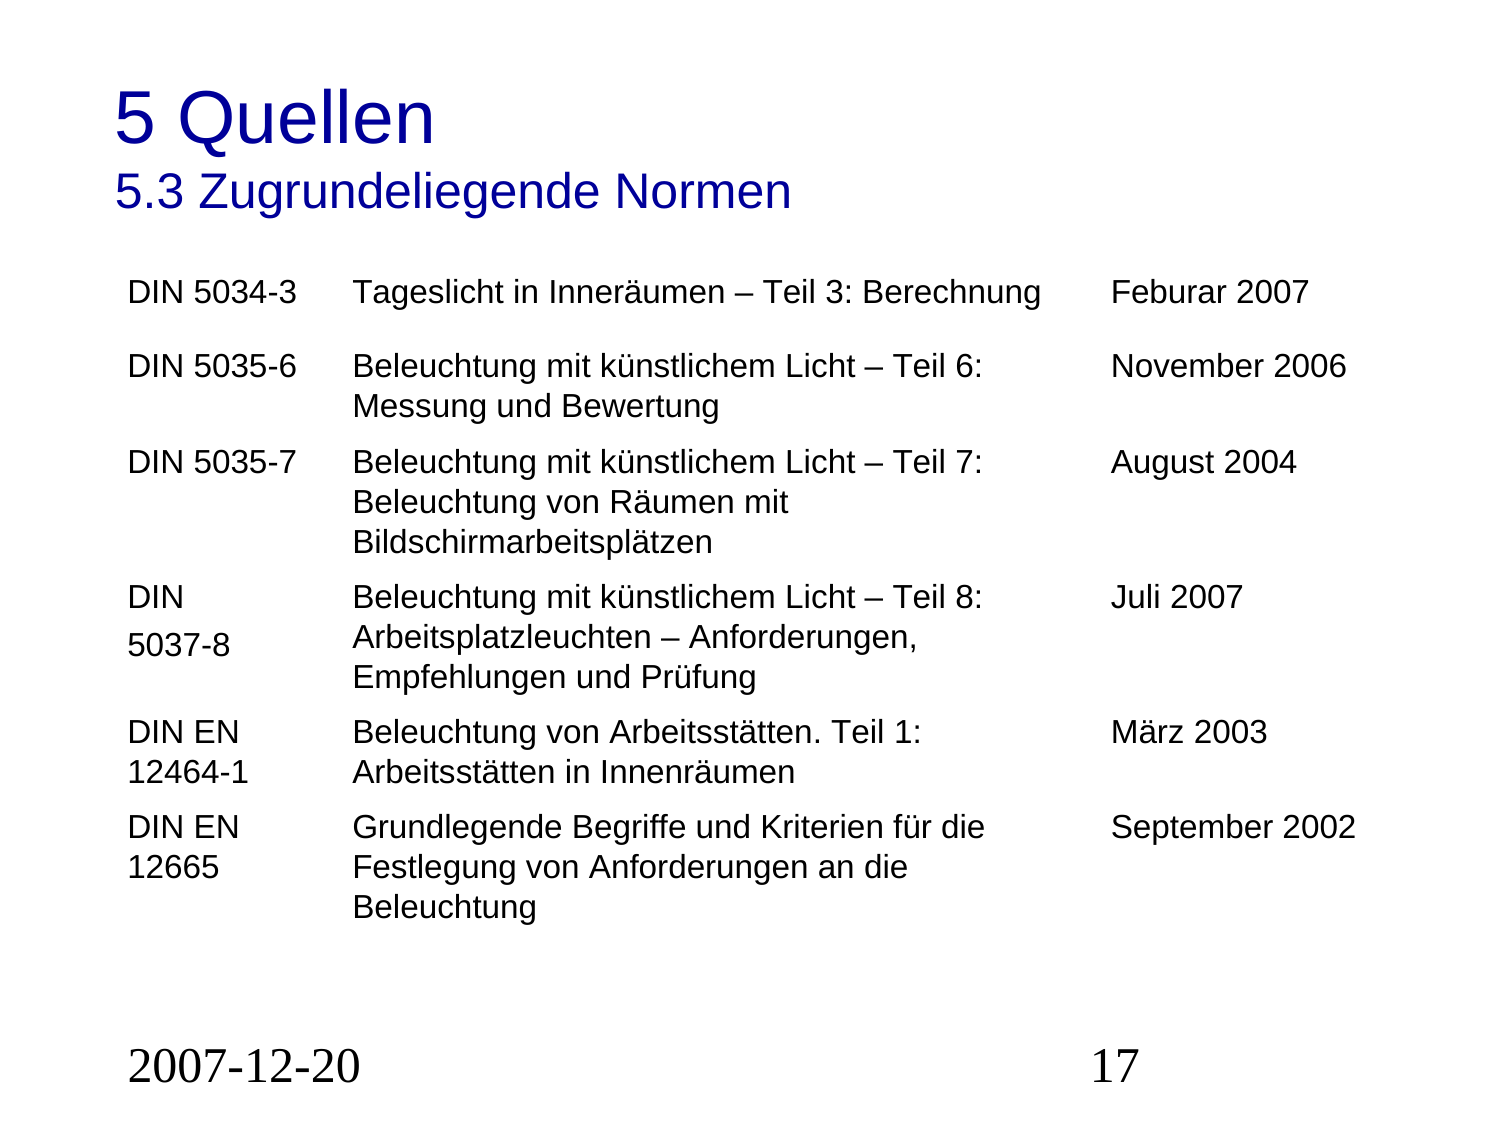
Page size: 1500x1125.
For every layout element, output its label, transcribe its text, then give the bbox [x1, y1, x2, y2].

table_cell DIN 5035-7 [113, 432, 338, 567]
table_cell Beleuchtung mit künstlichem Licht – Teil 6: Messung und Bewertung [338, 337, 1096, 432]
table_cell Beleuchtung mit künstlichem Licht – Teil 7: Beleuchtung von Räumen mit Bildschirmarbeitsplätzen [338, 432, 1096, 567]
table_cell Juli 2007 [1096, 567, 1400, 703]
table_cell März 2003 [1096, 703, 1400, 798]
table_cell Beleuchtung mit künstlichem Licht – Teil 8: Arbeitsplatzleuchten – Anforderungen, Empfehlungen und Prüfung [338, 567, 1096, 703]
table_cell DIN EN 12665 [113, 798, 338, 933]
table_cell Beleuchtung von Arbeitsstätten. Teil 1: Arbeitsstätten in Innenräumen [338, 703, 1096, 798]
table_header Feburar 2007 [1096, 262, 1400, 337]
table_header Tageslicht in Inneräumen – Teil 3: Berechnung [338, 262, 1096, 337]
table_cell Grundlegende Begriffe und Kriterien für die Festlegung von Anforderungen an die Beleuchtung [338, 798, 1096, 933]
table_header DIN 5034-3 [113, 262, 338, 337]
table_cell August 2004 [1096, 432, 1400, 567]
table_cell November 2006 [1096, 337, 1400, 432]
table_cell DIN 5035-6 [113, 337, 338, 432]
table_cell DIN 5037-8 [113, 567, 338, 703]
table_cell DIN EN 12464-1 [113, 703, 338, 798]
title 5 Quellen 5.3 Zugrundeliegende Normen [99, 49, 1375, 238]
table_cell September 2002 [1096, 798, 1400, 933]
